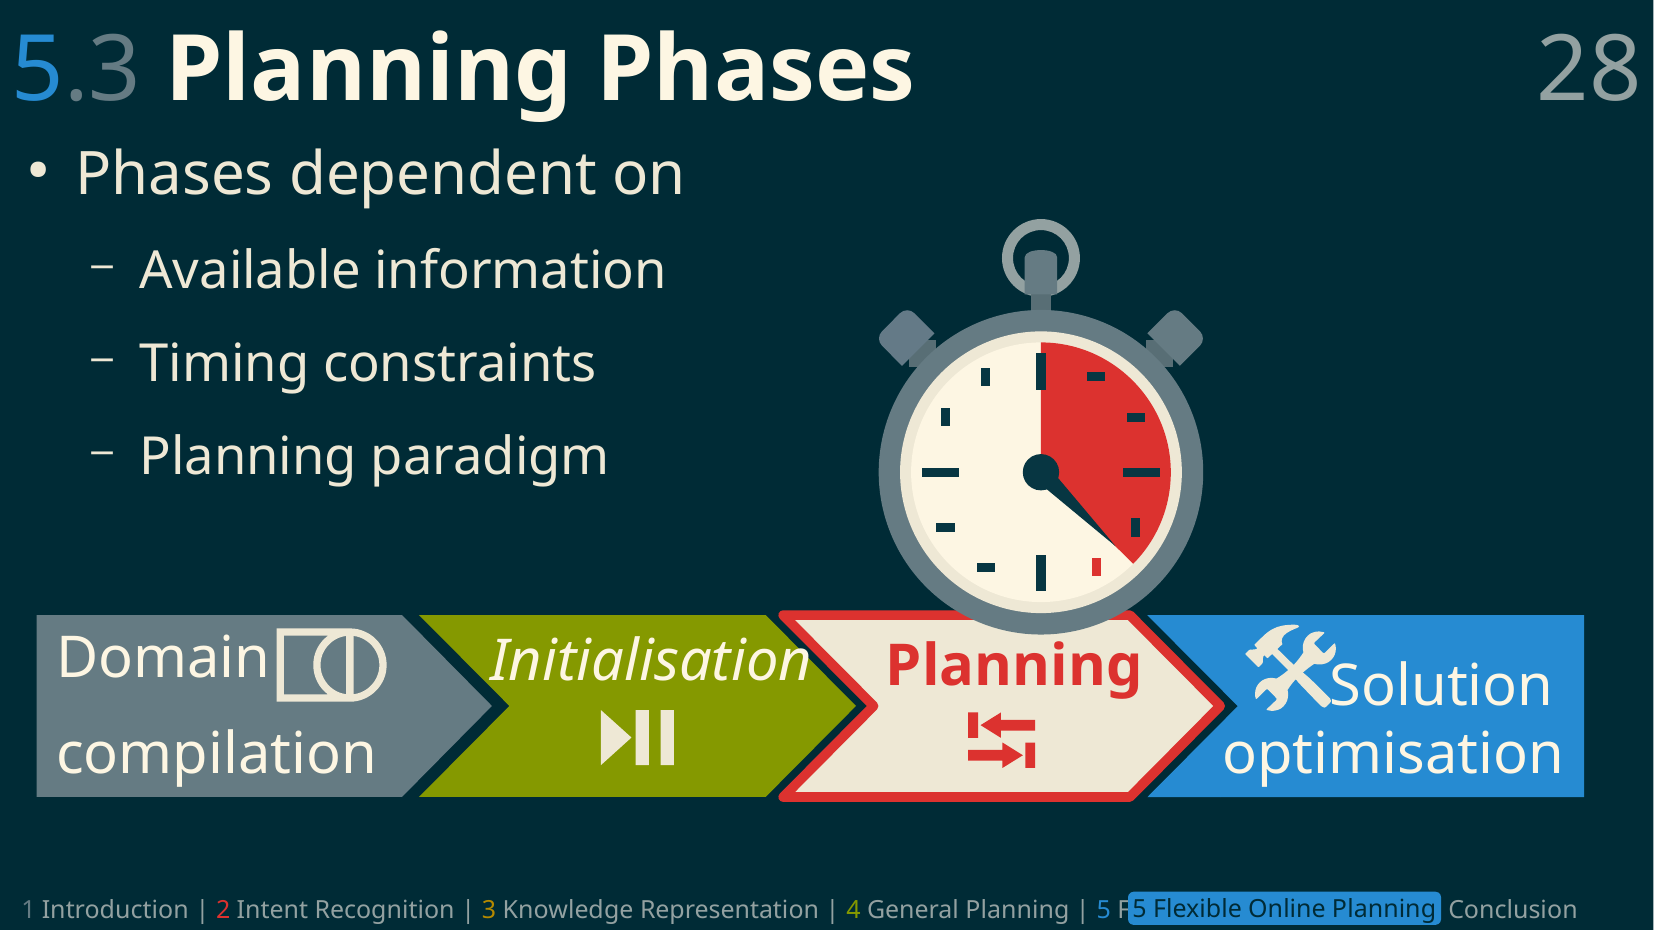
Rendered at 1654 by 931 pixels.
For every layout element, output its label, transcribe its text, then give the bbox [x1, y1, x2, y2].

picture [779, 220, 1224, 801]
picture [421, 616, 855, 796]
list Phases dependent on Available information Timing constraints Planning paradigm [11, 129, 808, 490]
picture [1150, 616, 1583, 796]
picture [37, 616, 490, 796]
text_box 5 Flexible Online Planning [1128, 891, 1442, 925]
title 5.3 Planning Phases [11, 7, 1501, 123]
